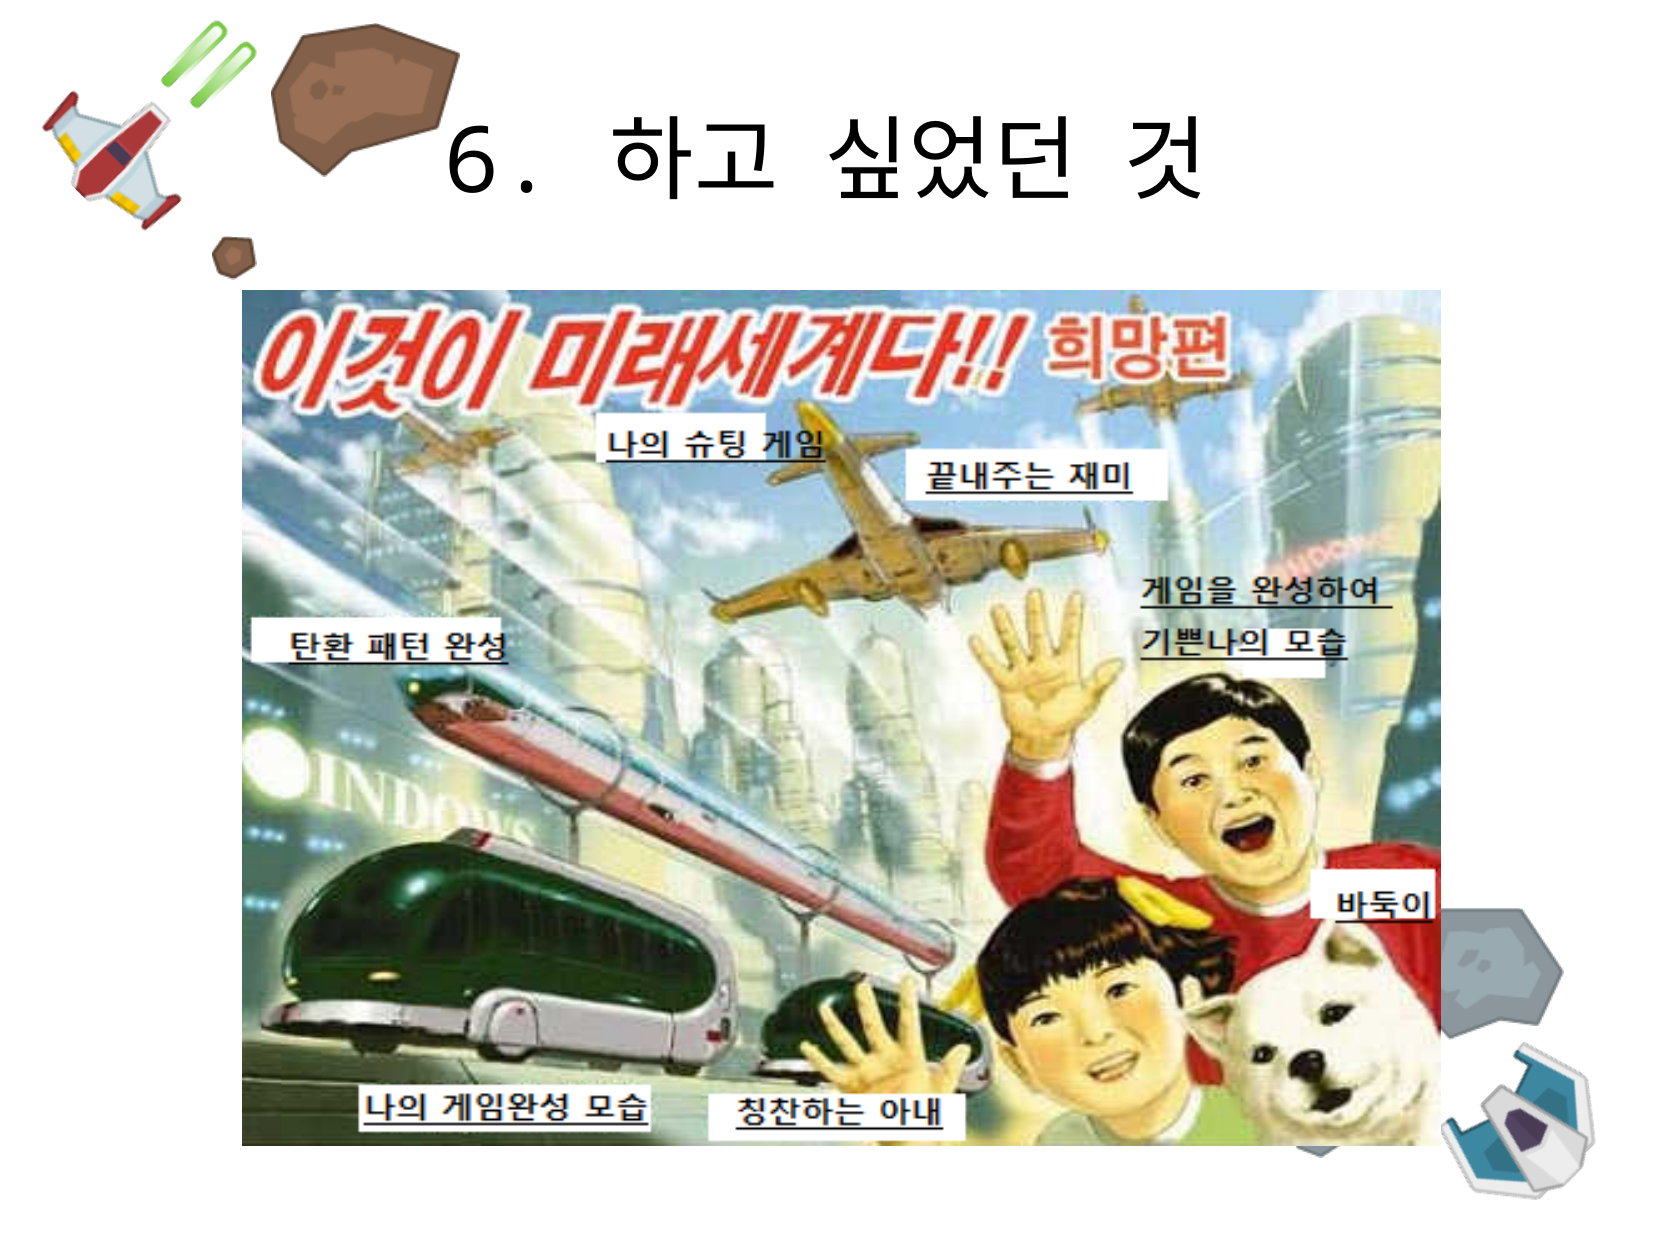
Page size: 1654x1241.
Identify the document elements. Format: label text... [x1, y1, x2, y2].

picture [212, 236, 257, 280]
title 6. 하고 싶었던 것 [82, 49, 1571, 257]
picture [242, 290, 1630, 1235]
picture [156, 17, 231, 92]
picture [271, 23, 460, 177]
picture [185, 38, 260, 113]
picture [24, 55, 217, 249]
